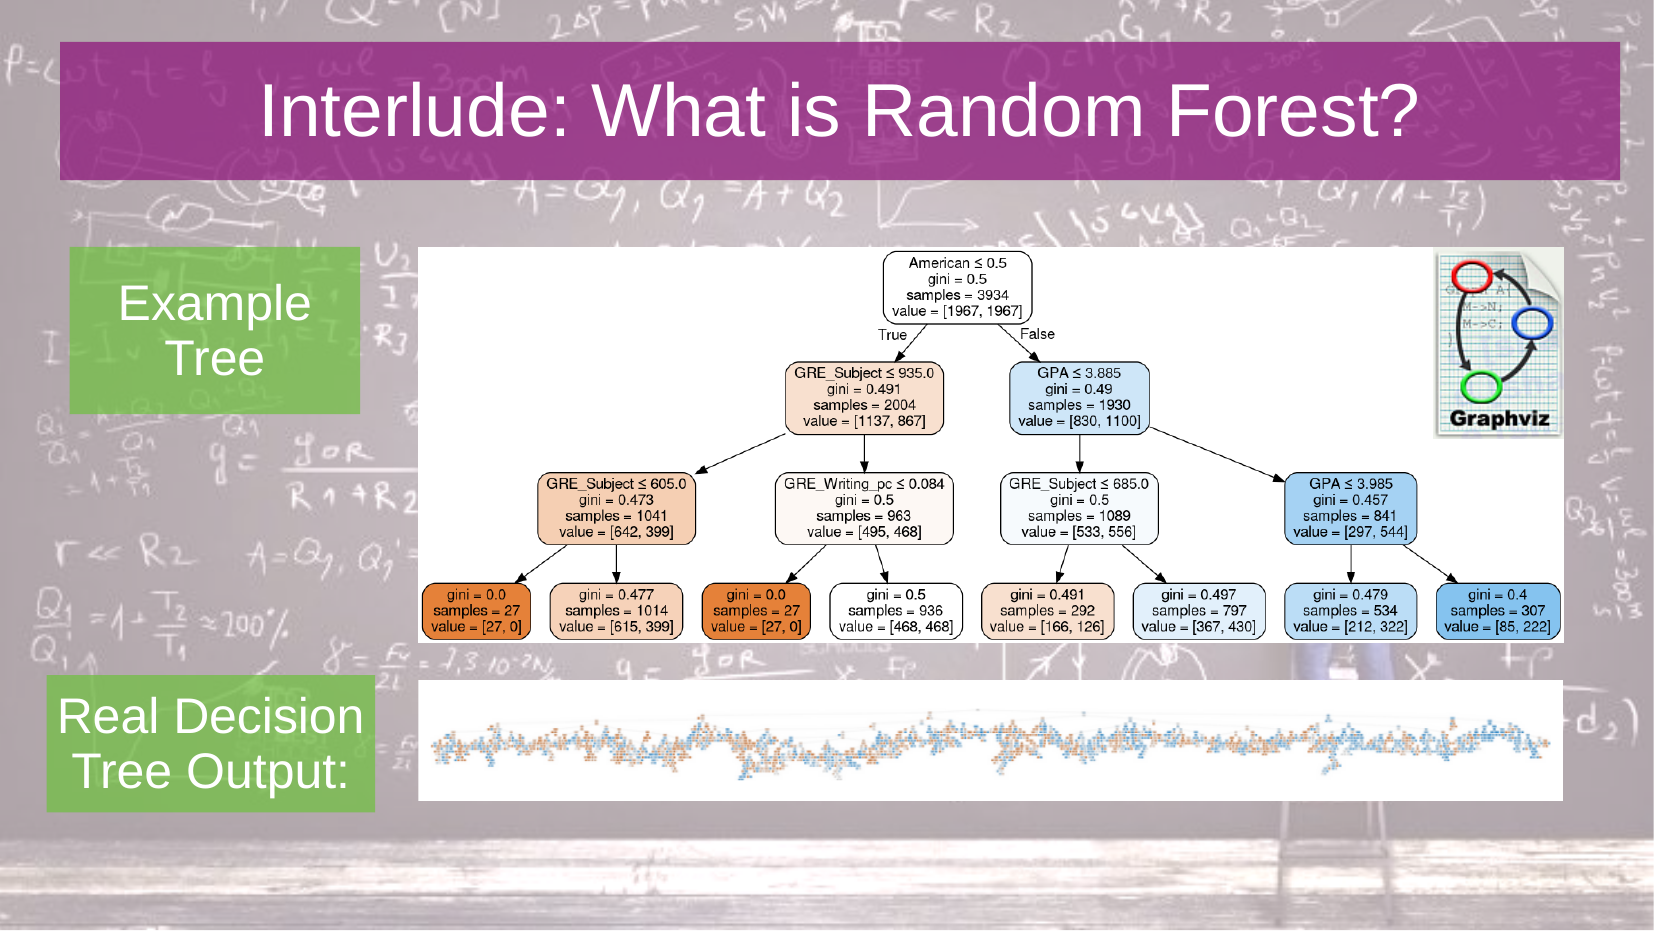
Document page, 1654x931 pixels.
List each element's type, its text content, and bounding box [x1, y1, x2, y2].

picture [418, 247, 1564, 643]
text_box [0, 0, 1654, 931]
title Interlude: What is Random Forest? [60, 41, 1621, 181]
title Example Tree [69, 246, 361, 415]
picture [418, 680, 1563, 801]
title Real Decision Tree Output: [46, 675, 376, 813]
